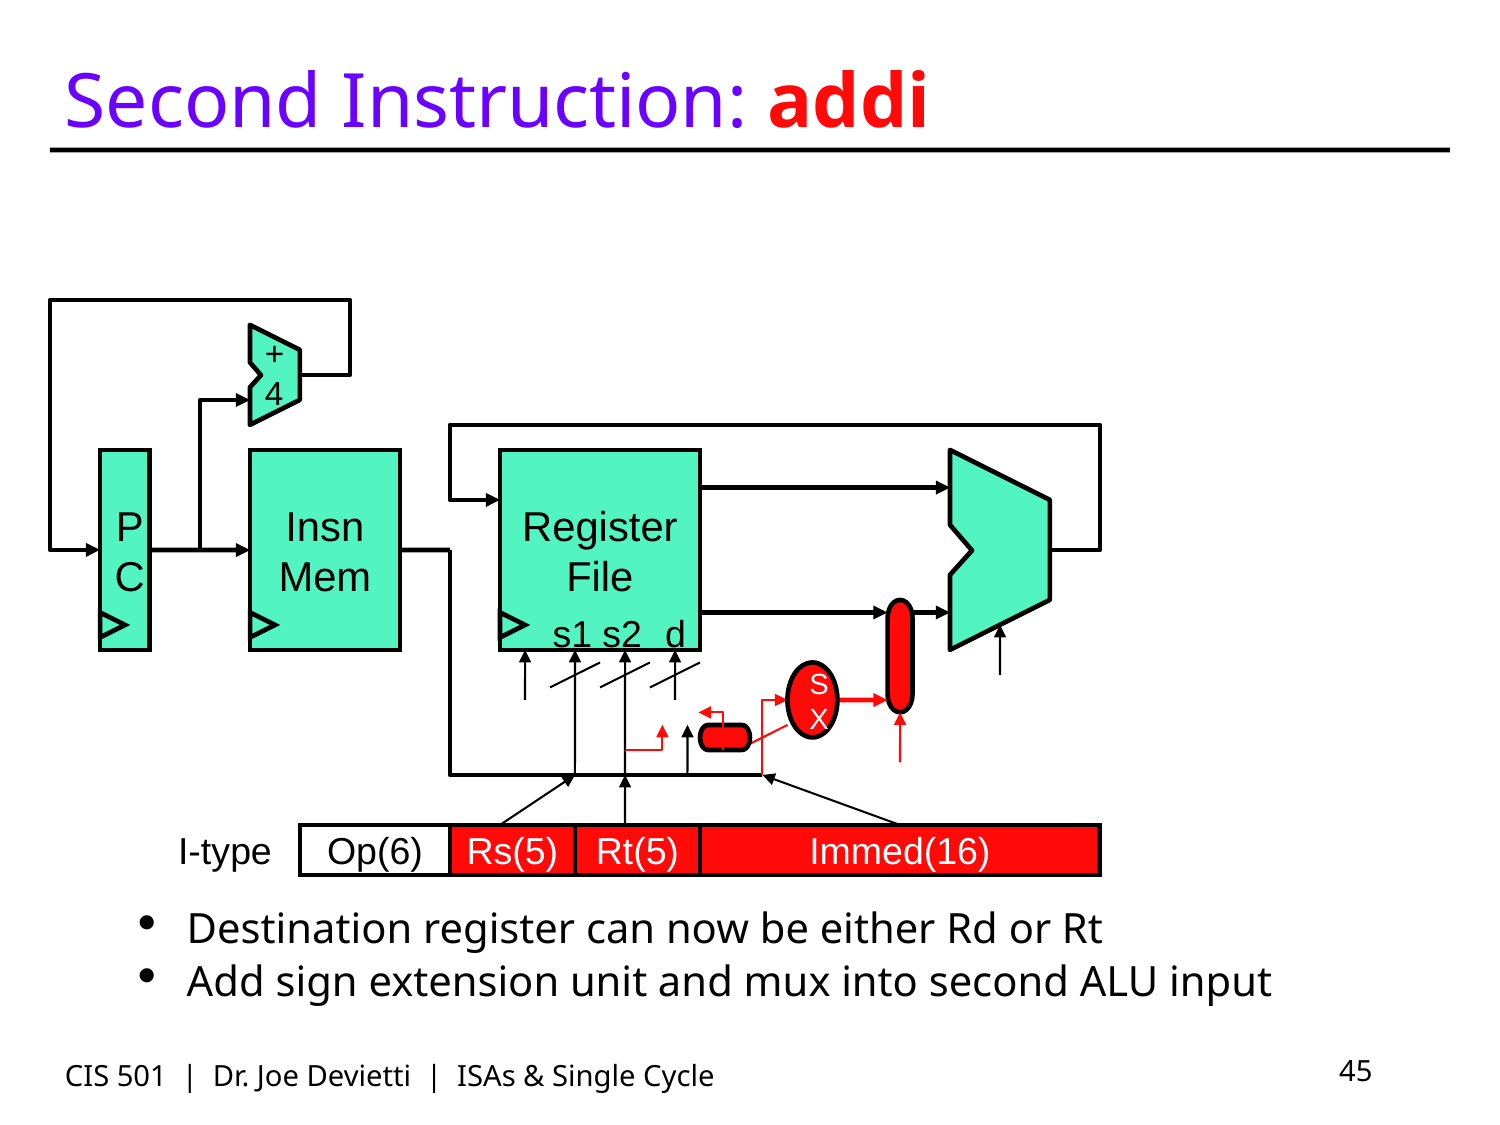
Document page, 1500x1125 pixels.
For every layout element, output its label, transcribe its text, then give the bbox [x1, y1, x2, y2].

text_box [249, 401, 260, 425]
text_box [887, 599, 913, 713]
text_box Register File [499, 449, 700, 650]
text_box [949, 449, 1050, 650]
text_box <number> [1074, 1049, 1388, 1100]
text_box Second Instruction: addi [49, 37, 1375, 150]
text_box d [650, 602, 701, 663]
text_box P C [99, 449, 150, 650]
text_box Op(6) [300, 824, 449, 875]
text_box [724, 725, 750, 750]
text_box [500, 612, 526, 638]
text_box Rt(5) [574, 824, 699, 875]
text_box [100, 612, 126, 638]
text_box I-type [150, 824, 300, 875]
text_box s2 [587, 602, 650, 663]
text_box Rs(5) [449, 824, 574, 875]
text_box S X [787, 662, 838, 738]
text_box Immed(16) [699, 824, 1100, 875]
text_box [250, 612, 276, 638]
text_box Destination register can now be either Rd or Rt Add sign extension unit and mux into second ALU input [49, 899, 1450, 1025]
text_box s1 [537, 602, 587, 663]
text_box + 4 [250, 324, 300, 420]
text_box CIS 501 | Dr. Joe Devietti | ISAs & Single Cycle [49, 1049, 988, 1100]
text_box Insn Mem [249, 449, 400, 650]
text_box [700, 725, 722, 750]
